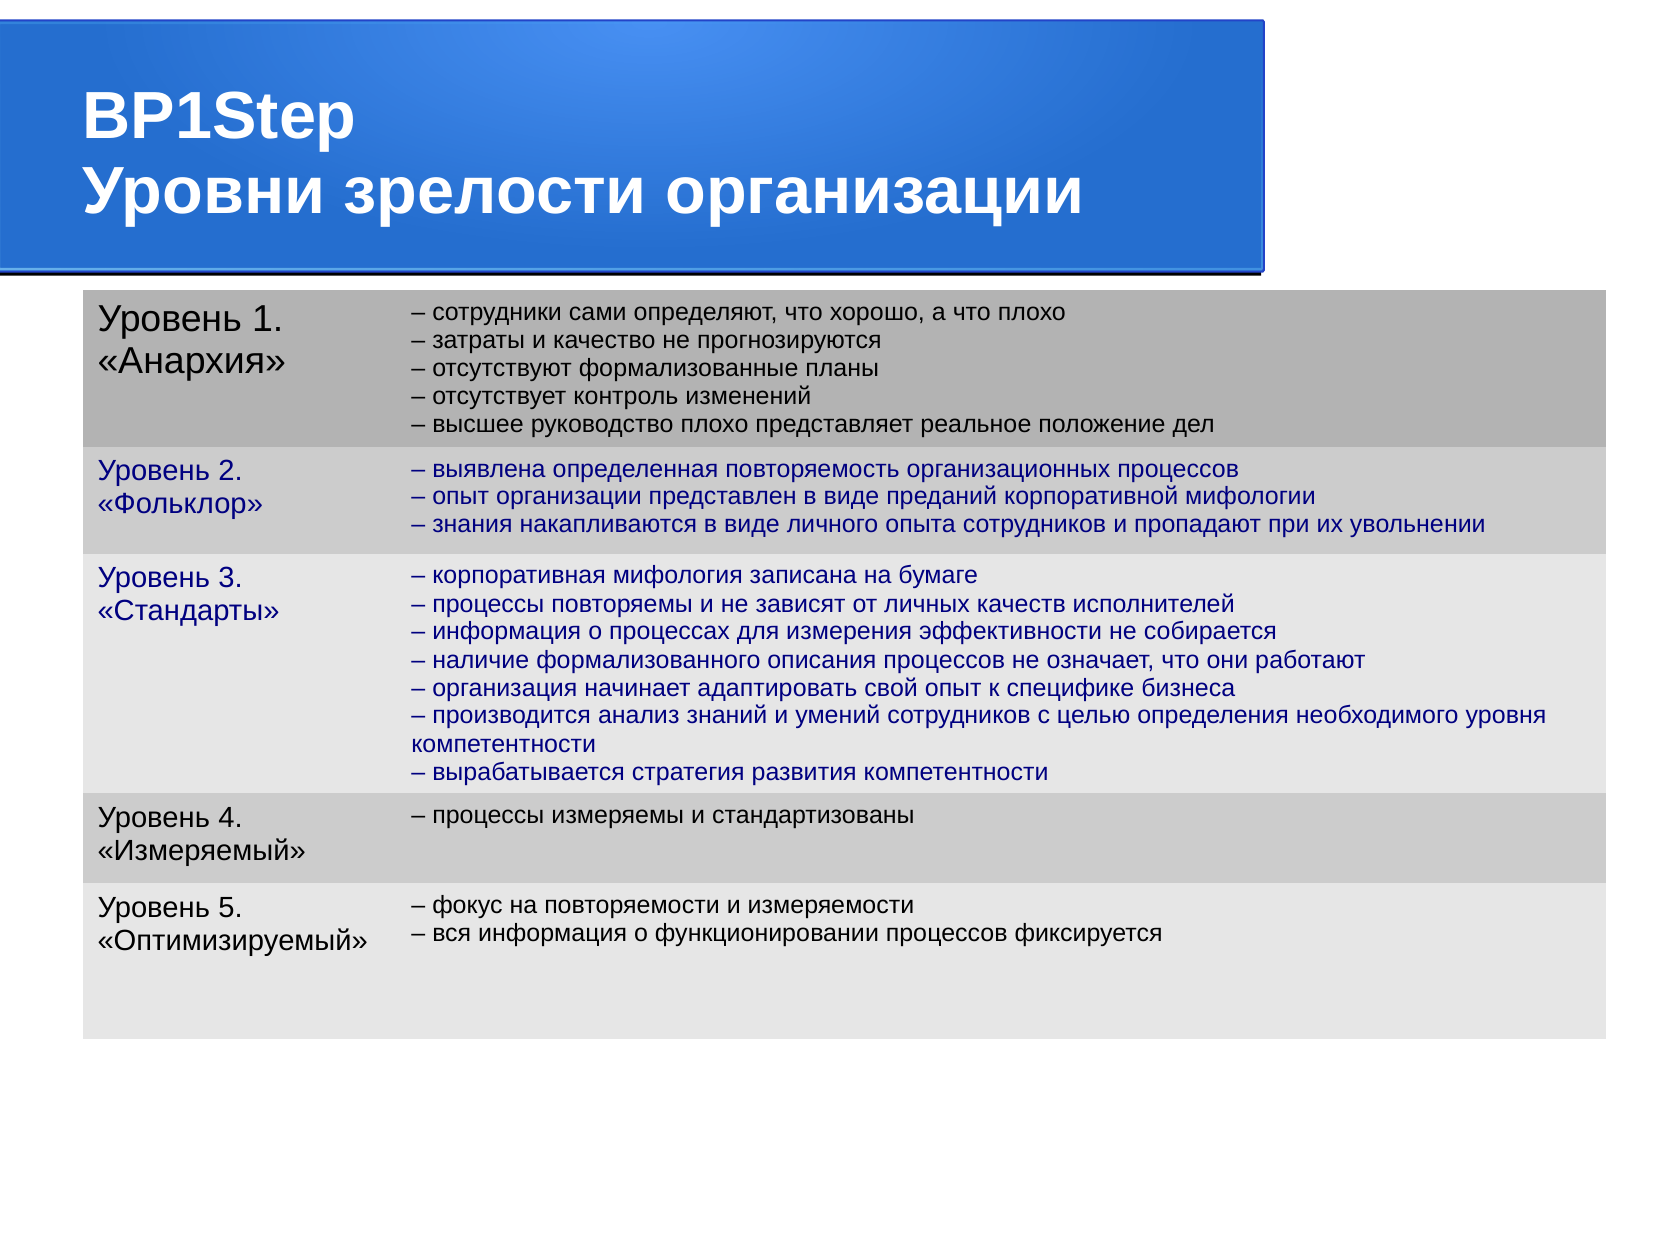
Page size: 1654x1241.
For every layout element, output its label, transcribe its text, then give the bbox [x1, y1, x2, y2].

table_cell – процессы измеряемы и стандартизованы [396, 793, 1606, 883]
table_cell – выявлена определенная повторяемость организационных процессов – опыт организации представлен в виде преданий корпоративной мифологии – знания накапливаются в виде личного опыта сотрудников и пропадают при их увольнении [396, 447, 1606, 554]
table_cell Уровень 2. «Фольклор» [83, 447, 396, 554]
title BP1Step Уровни зрелости организации [82, 49, 1250, 257]
table_header – сотрудники сами определяют, что хорошо, а что плохо – затраты и качество не прогнозируются – отсутствуют формализованные планы – отсутствует контроль изменений – высшее руководство плохо представляет реальное положение дел [396, 290, 1606, 447]
table_cell Уровень 4. «Измеряемый» [83, 793, 396, 883]
table_cell – фокус на повторяемости и измеряемости – вся информация о функционировании процессов фиксируется [396, 883, 1606, 1039]
table_header Уровень 1. «Анархия» [83, 290, 396, 447]
table_cell Уровень 5. «Оптимизируемый» [83, 883, 396, 1039]
table_cell – корпоративная мифология записана на бумаге – процессы повторяемы и не зависят от личных качеств исполнителей – информация о процессах для измерения эффективности не собирается – наличие формализованного описания процессов не означает, что они работают – организация начинает адаптировать свой опыт к специфике бизнеса – производится анализ знаний и умений сотрудников с целью определения необходимого уровня компетентности – вырабатывается стратегия развития компетентности [396, 554, 1606, 793]
table_cell Уровень 3. «Стандарты» [83, 554, 396, 793]
